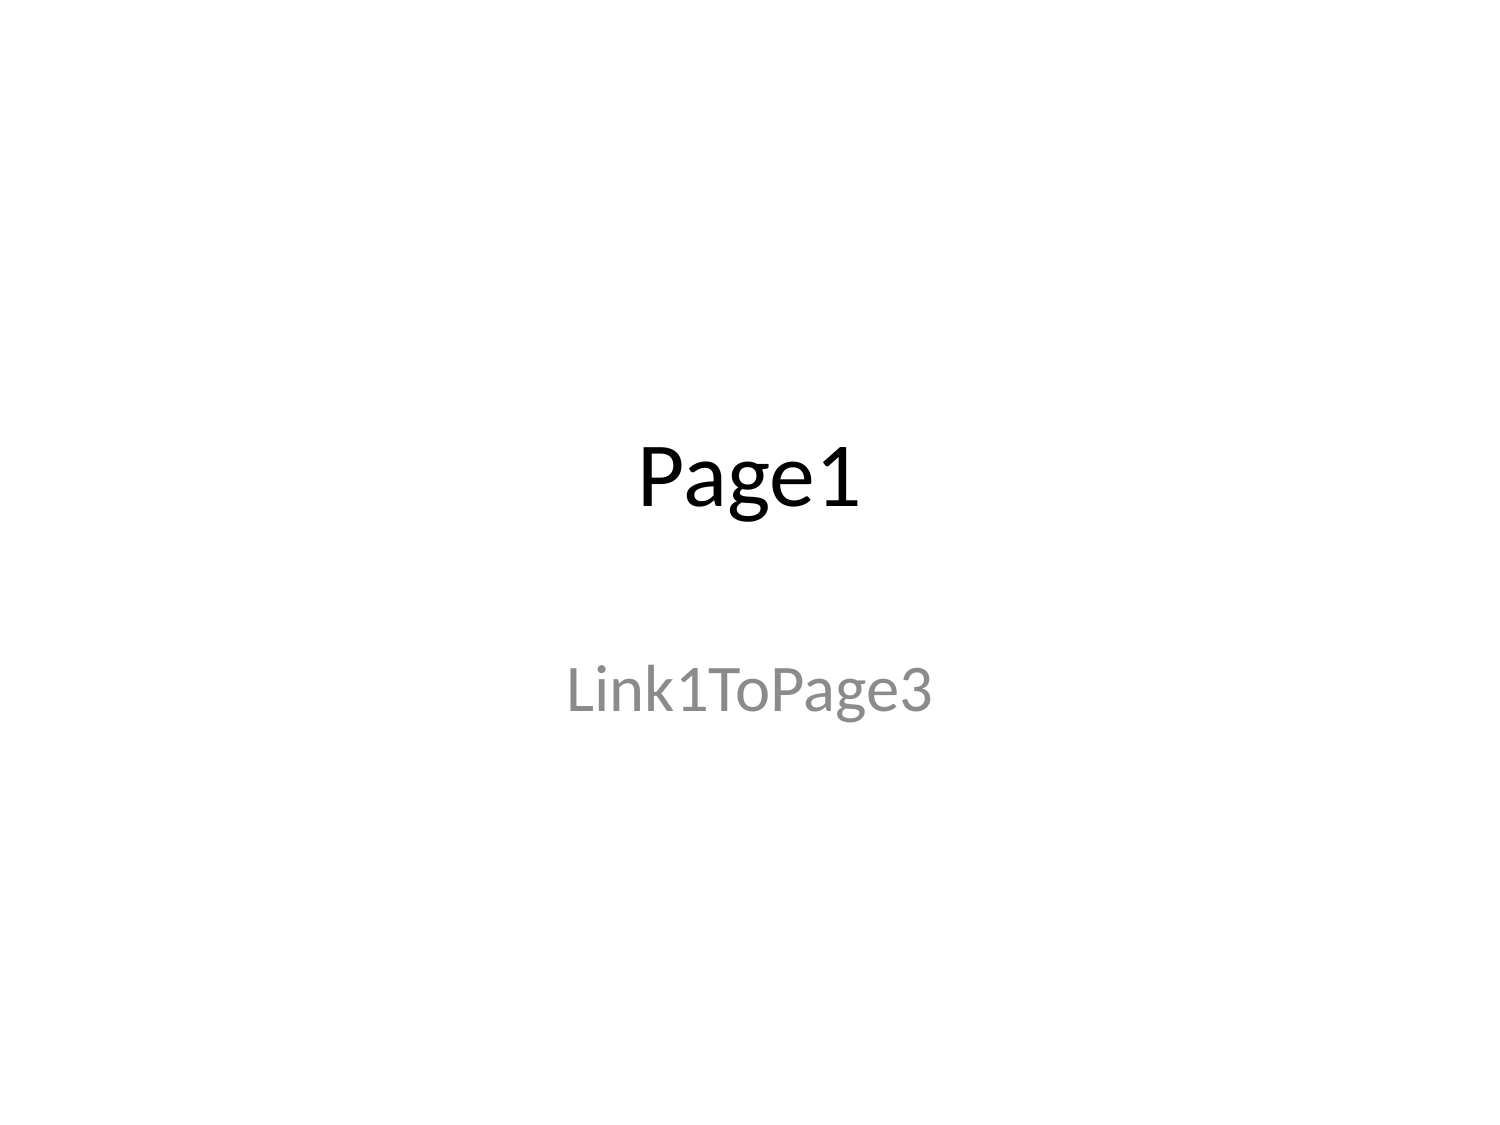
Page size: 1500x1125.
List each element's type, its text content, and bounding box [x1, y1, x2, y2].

subtitle Link1ToPage3 [225, 637, 1275, 925]
title Page1 [112, 349, 1388, 591]
